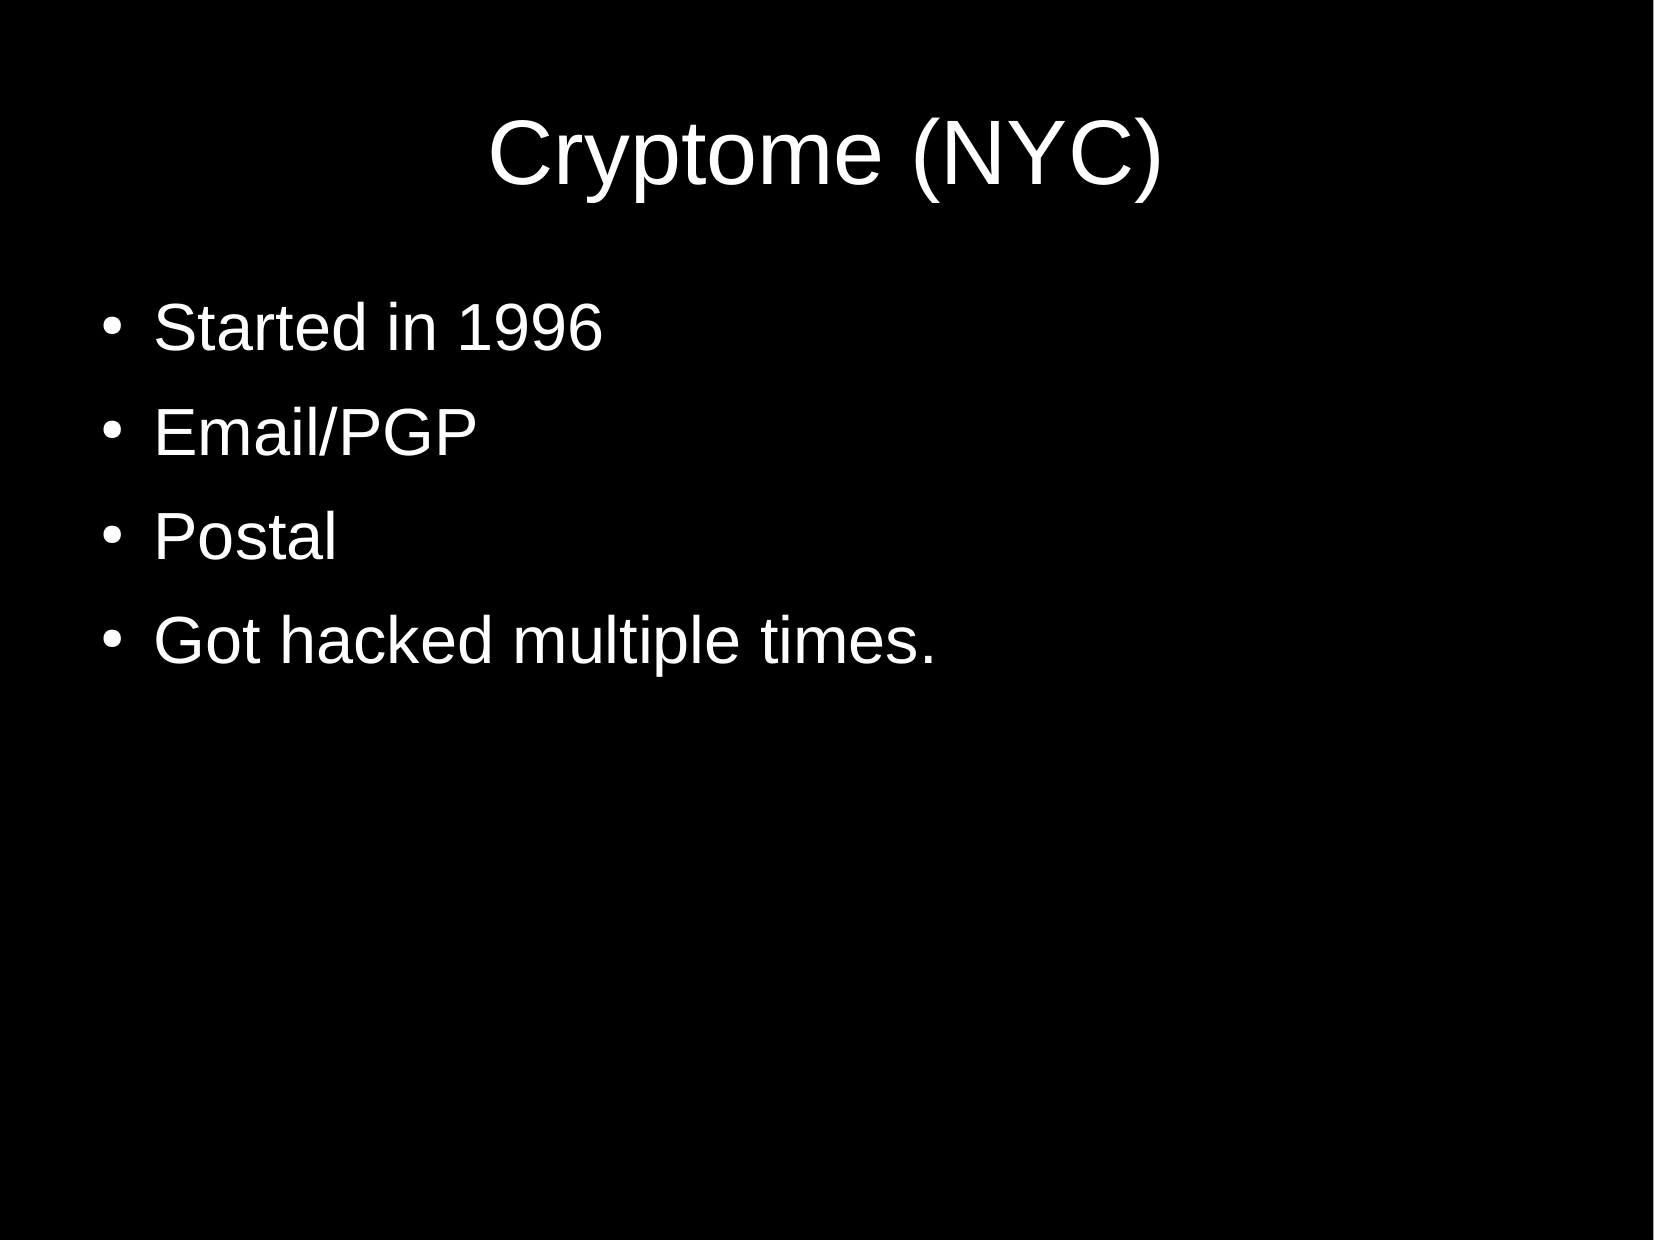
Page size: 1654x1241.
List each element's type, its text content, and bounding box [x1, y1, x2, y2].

title Cryptome (NYC) [82, 49, 1571, 257]
list Started in 1996 Email/PGP Postal Got hacked multiple times. [82, 290, 1538, 1010]
